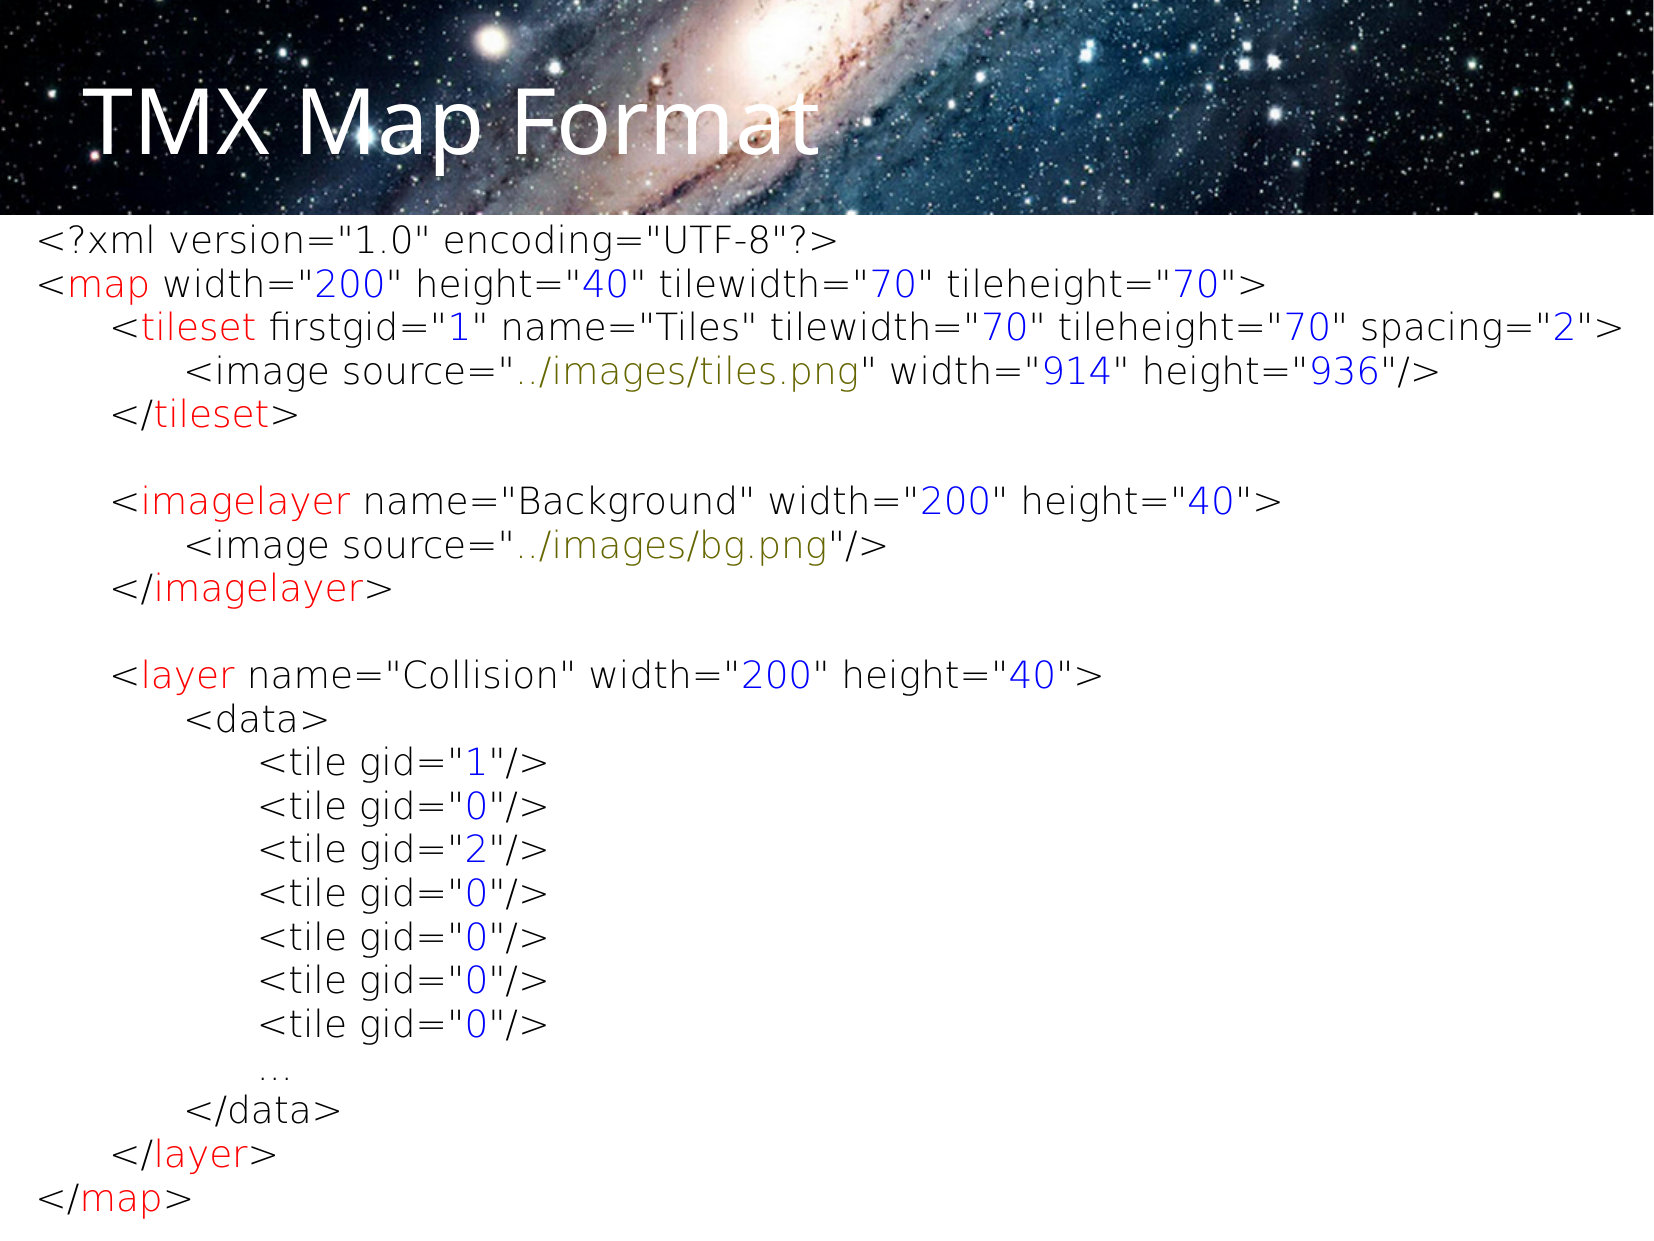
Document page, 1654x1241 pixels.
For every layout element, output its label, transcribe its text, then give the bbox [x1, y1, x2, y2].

subtitle <?xml version="1.0" encoding="UTF-8"?> <map width="200" height="40" tilewidth="70" tileheight="70"> <tileset firstgid="1" name="Tiles" tilewidth="70" tileheight="70" spacing="2"> <image source="../images/tiles.png" width="914" height="936"/> </tileset> <imagelayer name="Background" width="200" height="40"> <image source="../images/bg.png"/> </imagelayer> <layer name="Collision" width="200" height="40"> <data> <tile gid="1"/> <tile gid="0"/> <tile gid="2"/> <tile gid="0"/> <tile gid="0"/> <tile gid="0"/> <tile gid="0"/> ... </data> </layer> </map> [35, 218, 1654, 1220]
title TMX Map Format [82, 23, 1571, 215]
picture [0, 0, 1654, 215]
